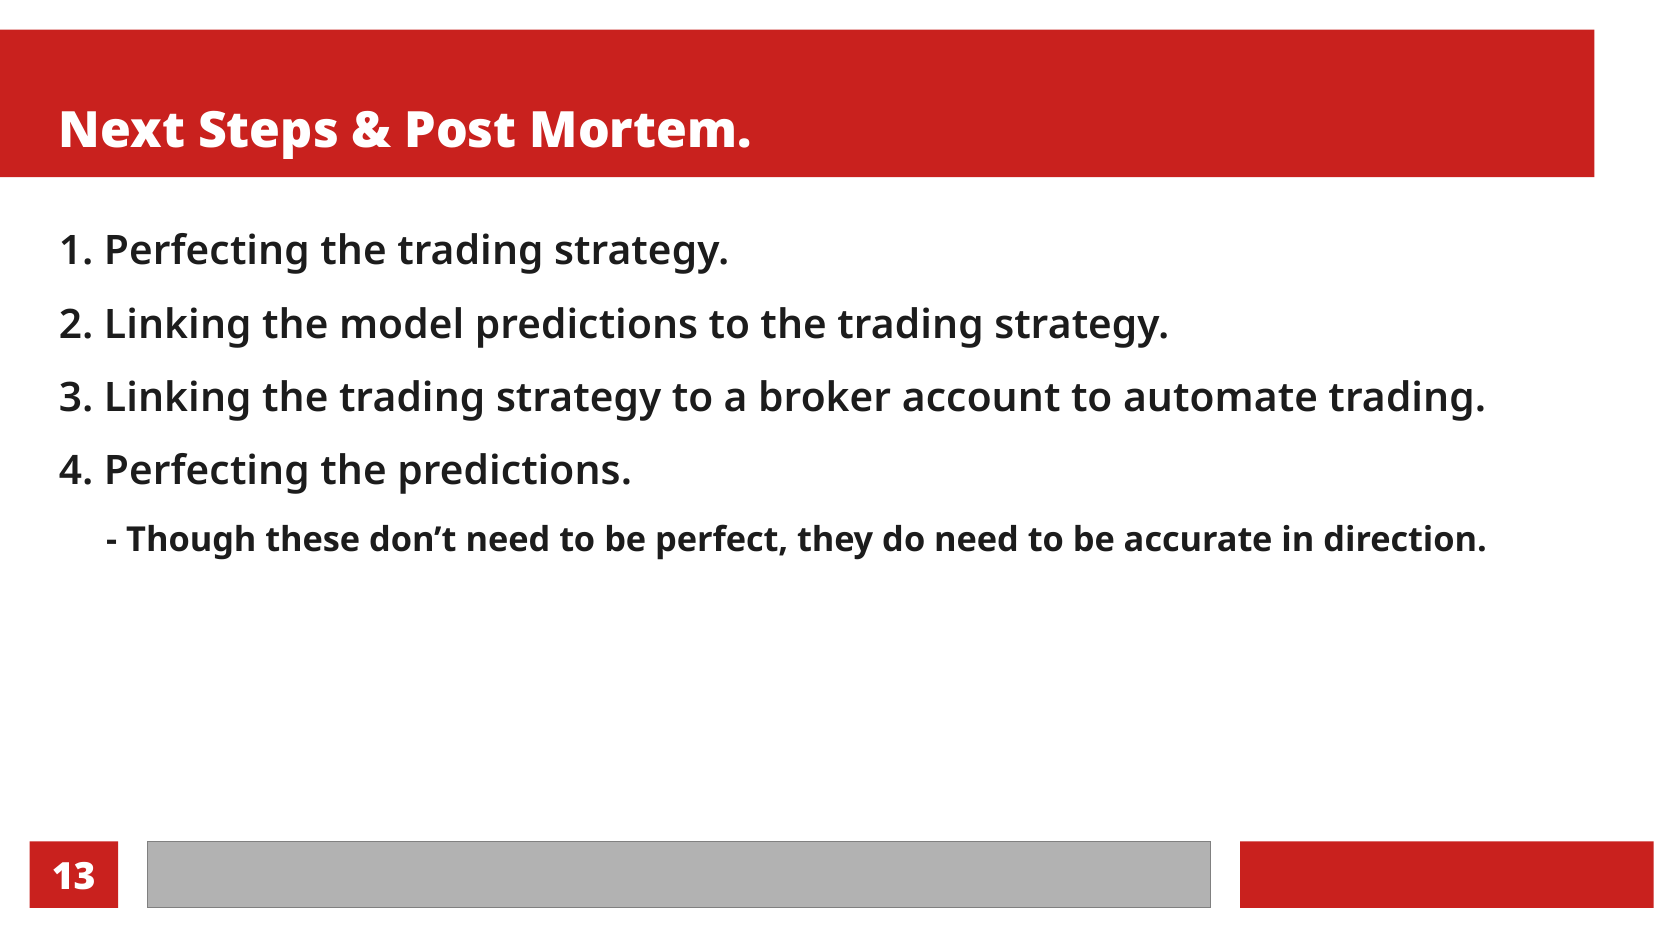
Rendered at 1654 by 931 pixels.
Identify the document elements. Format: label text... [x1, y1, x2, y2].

title Next Steps & Post Mortem. [59, 44, 1595, 163]
list 1. Perfecting the trading strategy. 2. Linking the model predictions to the trading strategy. 3. Linking the trading strategy to a broker account to automate trading. 4. Perfecting the predictions. - Though these don’t need to be perfect, they do need to be accurate in direction. [59, 221, 1565, 798]
